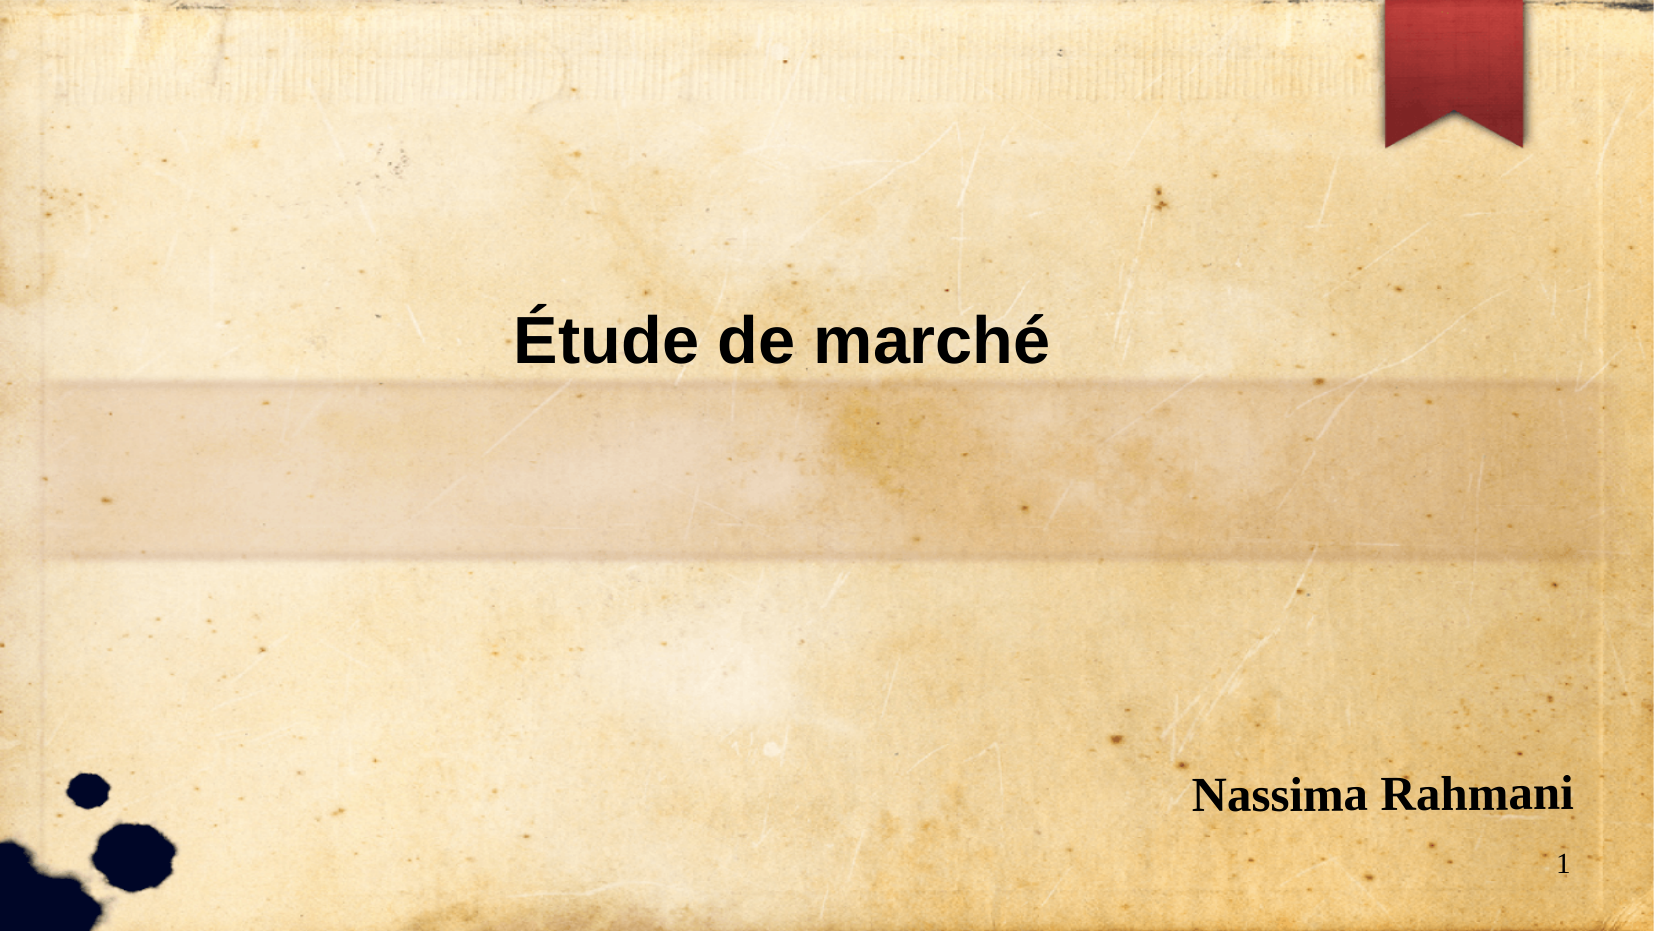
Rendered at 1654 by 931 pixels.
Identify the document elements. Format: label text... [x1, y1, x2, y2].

picture [0, 0, 1654, 931]
list Nassima Rahmani [79, 82, 1575, 834]
text_box Étude de marché [59, 295, 1506, 414]
